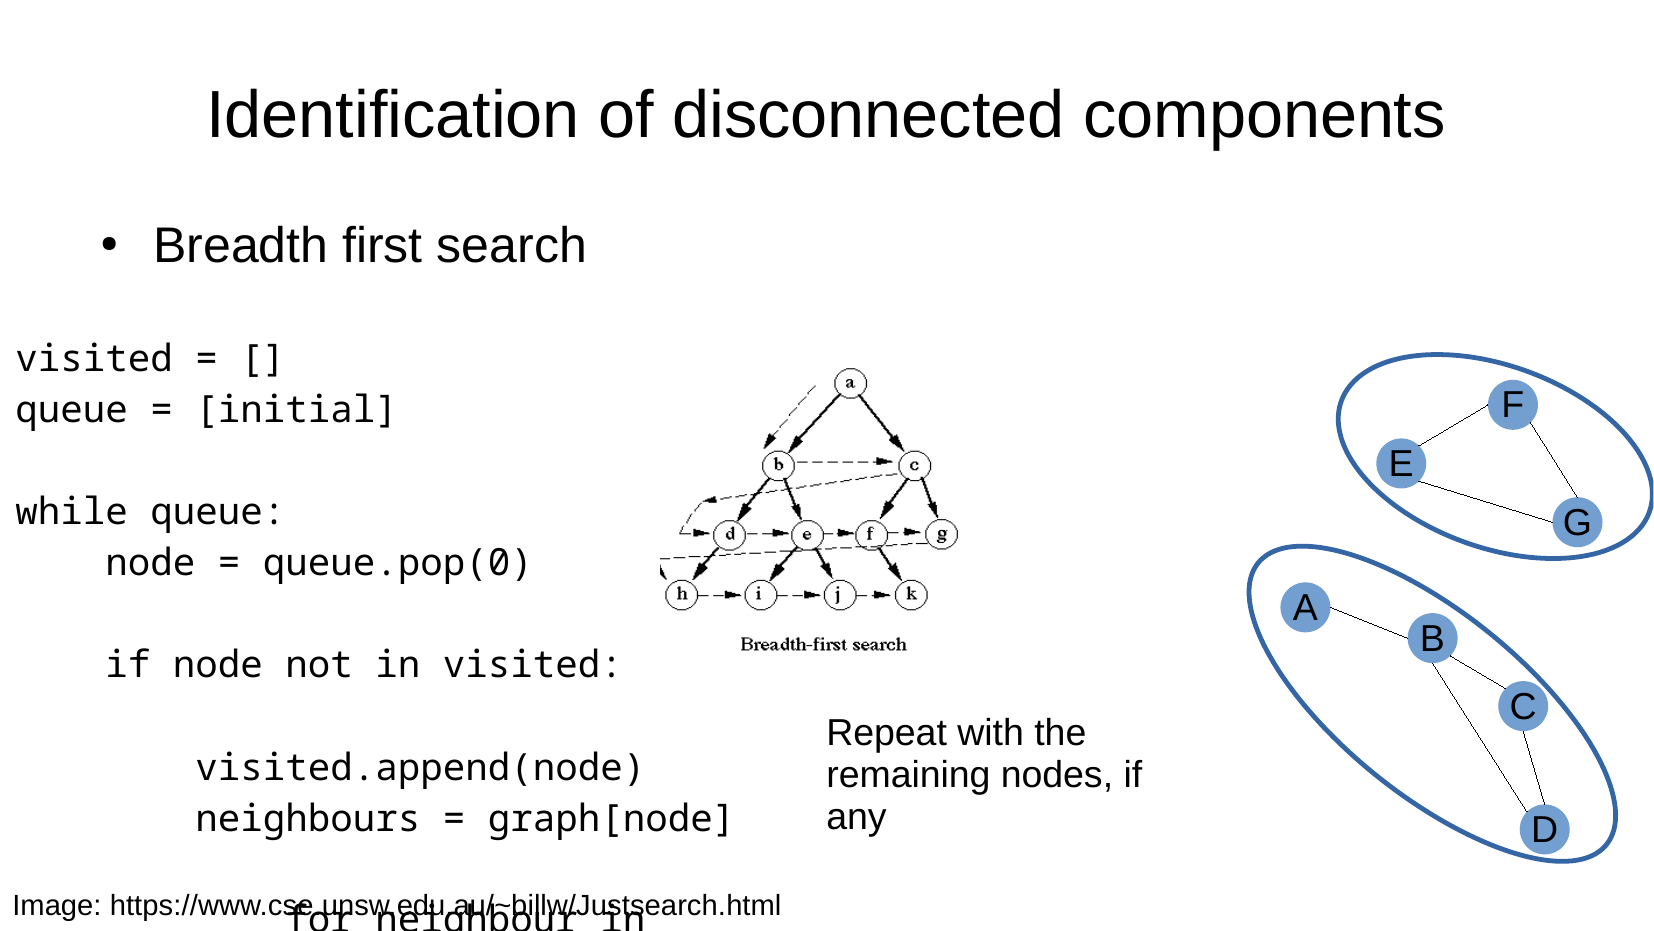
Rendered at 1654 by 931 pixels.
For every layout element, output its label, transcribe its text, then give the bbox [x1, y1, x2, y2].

text_box Repeat with the remaining nodes, if any [811, 703, 1184, 845]
picture [793, 366, 972, 657]
text_box C [1498, 681, 1549, 732]
text_box G [1552, 497, 1603, 548]
text_box Image: https://www.cse.unsw.edu.au/~billw/Justsearch.html [0, 881, 962, 931]
text_box A [1280, 582, 1331, 633]
list Breadth first search [1252, 549, 1592, 758]
text_box D [1519, 804, 1570, 855]
text_box F [1488, 379, 1538, 430]
text_box visited = [] queue = [initial] while queue: node = queue.pop(0) if node not in visited: visited.append(node) neighbours = graph[node] for neighbour in neighbours: queue.append(neighbour) [0, 324, 793, 814]
text_box E [1376, 438, 1427, 489]
list Breadth first search [1341, 357, 1592, 556]
list Breadth first search [82, 217, 1592, 758]
title Identification of disconnected components [82, 37, 1571, 193]
text_box B [1407, 613, 1458, 664]
